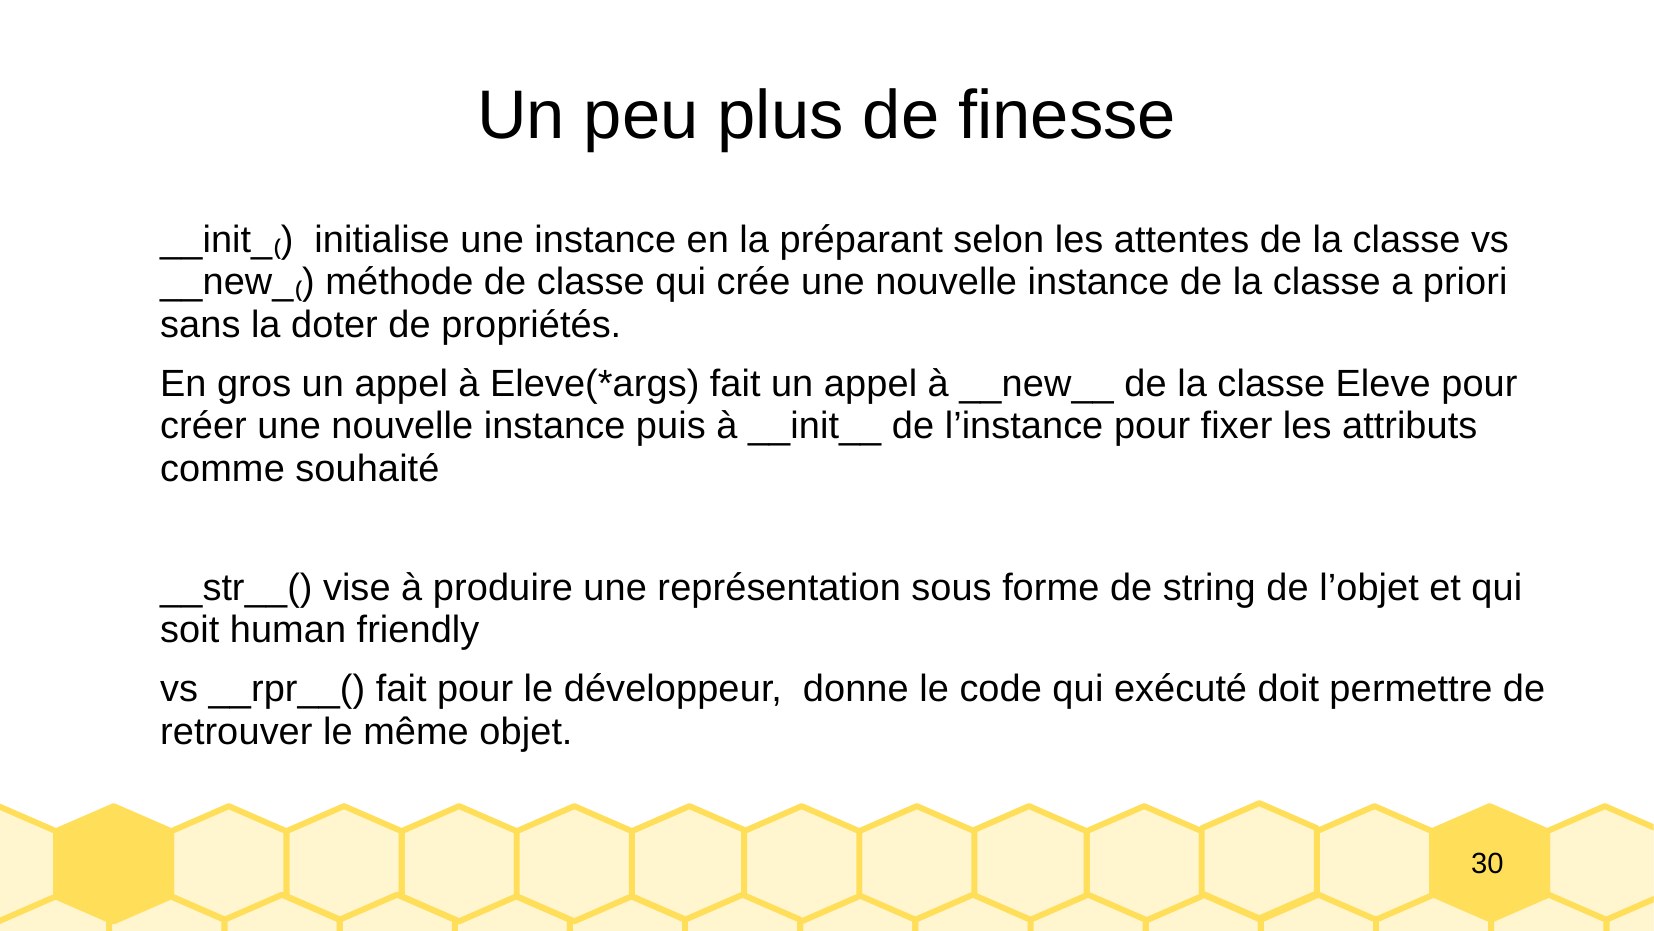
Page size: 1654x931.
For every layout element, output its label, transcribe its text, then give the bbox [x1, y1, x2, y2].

title Un peu plus de finesse [82, 37, 1571, 193]
list __init_₍) initialise une instance en la préparant selon les attentes de la classe vs __new_₍) méthode de classe qui crée une nouvelle instance de la classe a priori sans la doter de propriétés. En gros un appel à Eleve(*args) fait un appel à __new__ de la classe Eleve pour créer une nouvelle instance puis à __init__ de l’instance pour fixer les attributs comme souhaité __str__() vise à produire une représentation sous forme de string de l’objet et qui soit human friendly vs __rpr__() fait pour le développeur, donne le code qui exécuté doit permettre de retrouver le même objet. [106, 217, 1595, 758]
